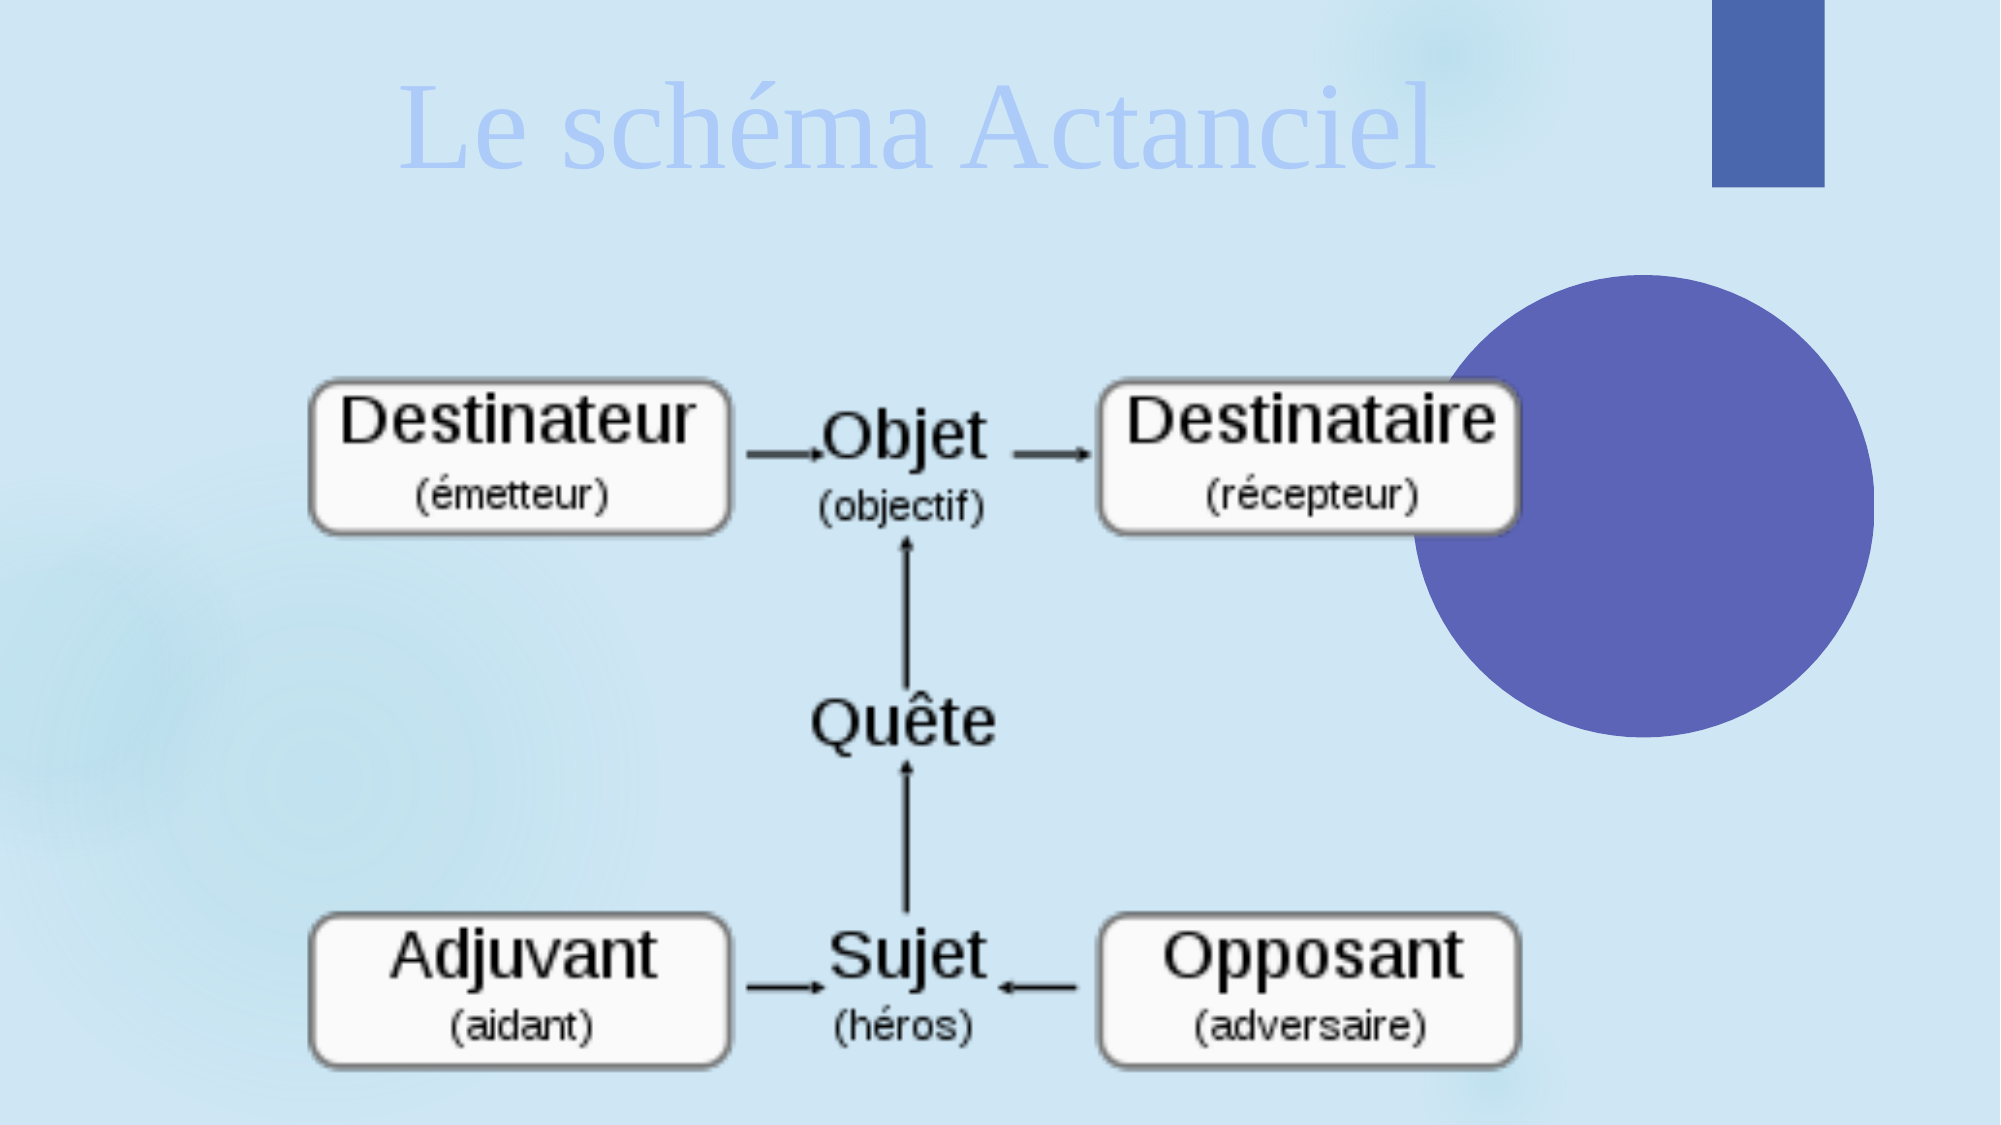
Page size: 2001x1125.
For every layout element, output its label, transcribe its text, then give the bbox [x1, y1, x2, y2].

title Le schéma Actanciel [320, 35, 1517, 282]
picture [1312, 0, 1576, 188]
picture [279, 328, 1558, 1125]
list [0, 288, 2000, 1125]
